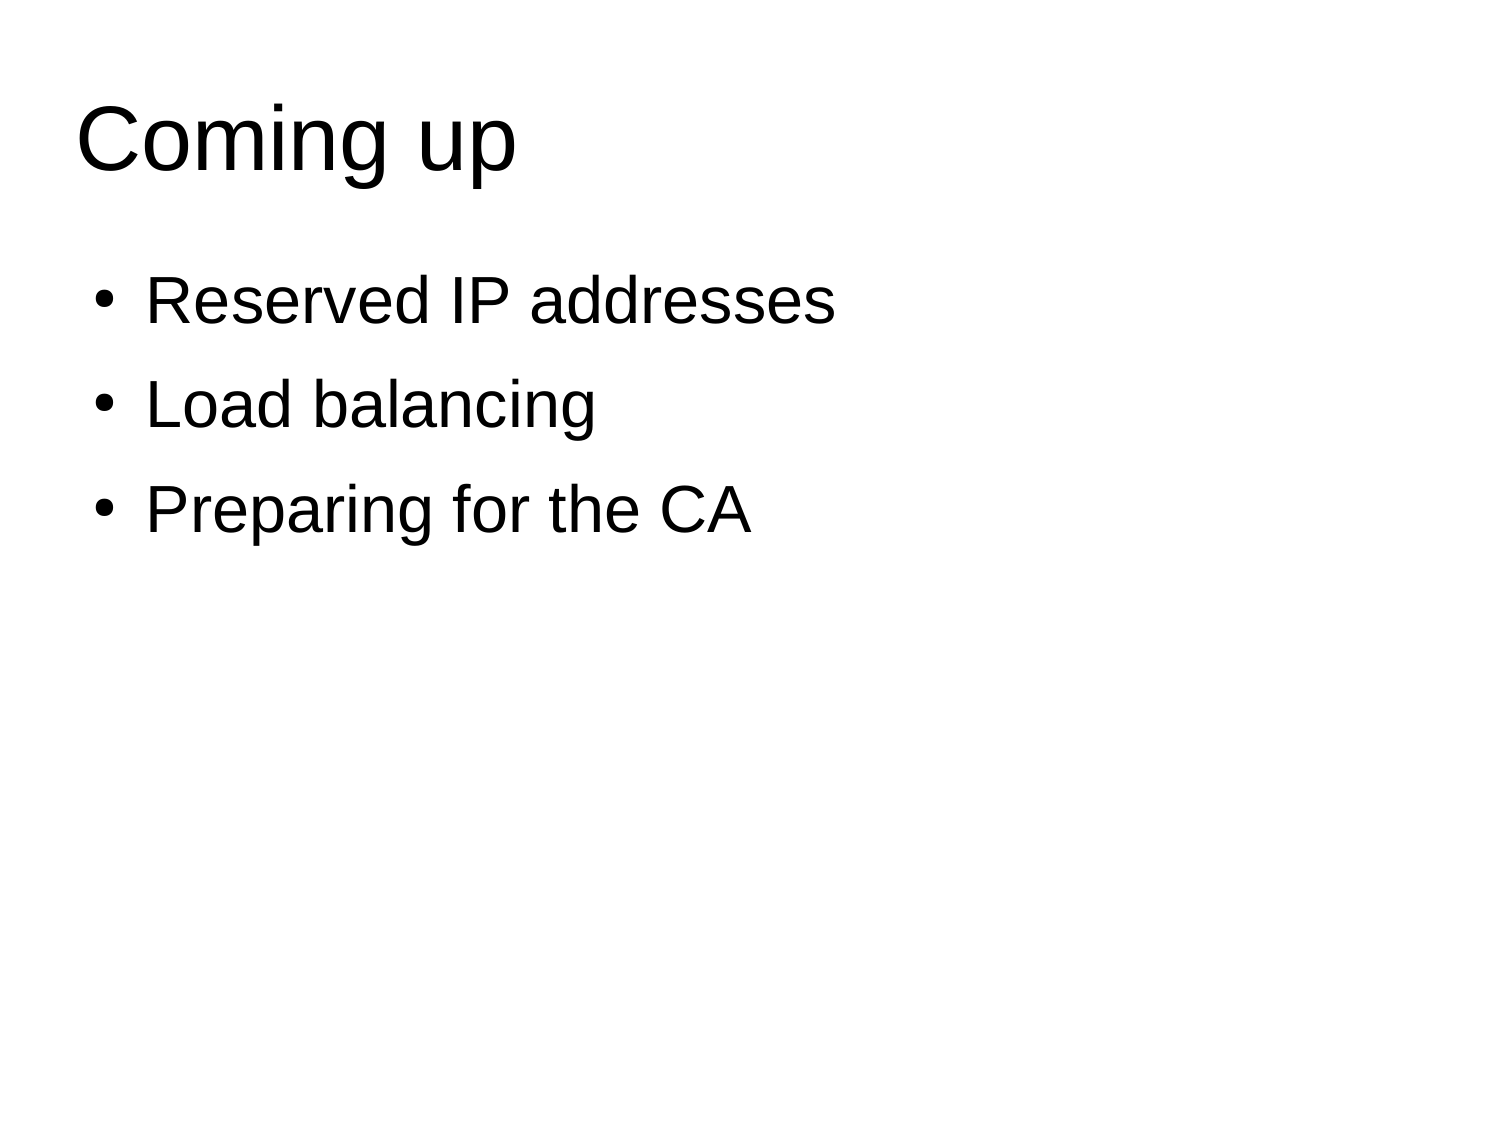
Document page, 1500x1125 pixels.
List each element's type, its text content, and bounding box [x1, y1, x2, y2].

list Reserved IP addresses Load balancing Preparing for the CA [75, 263, 1425, 916]
title Coming up [75, 44, 1425, 233]
